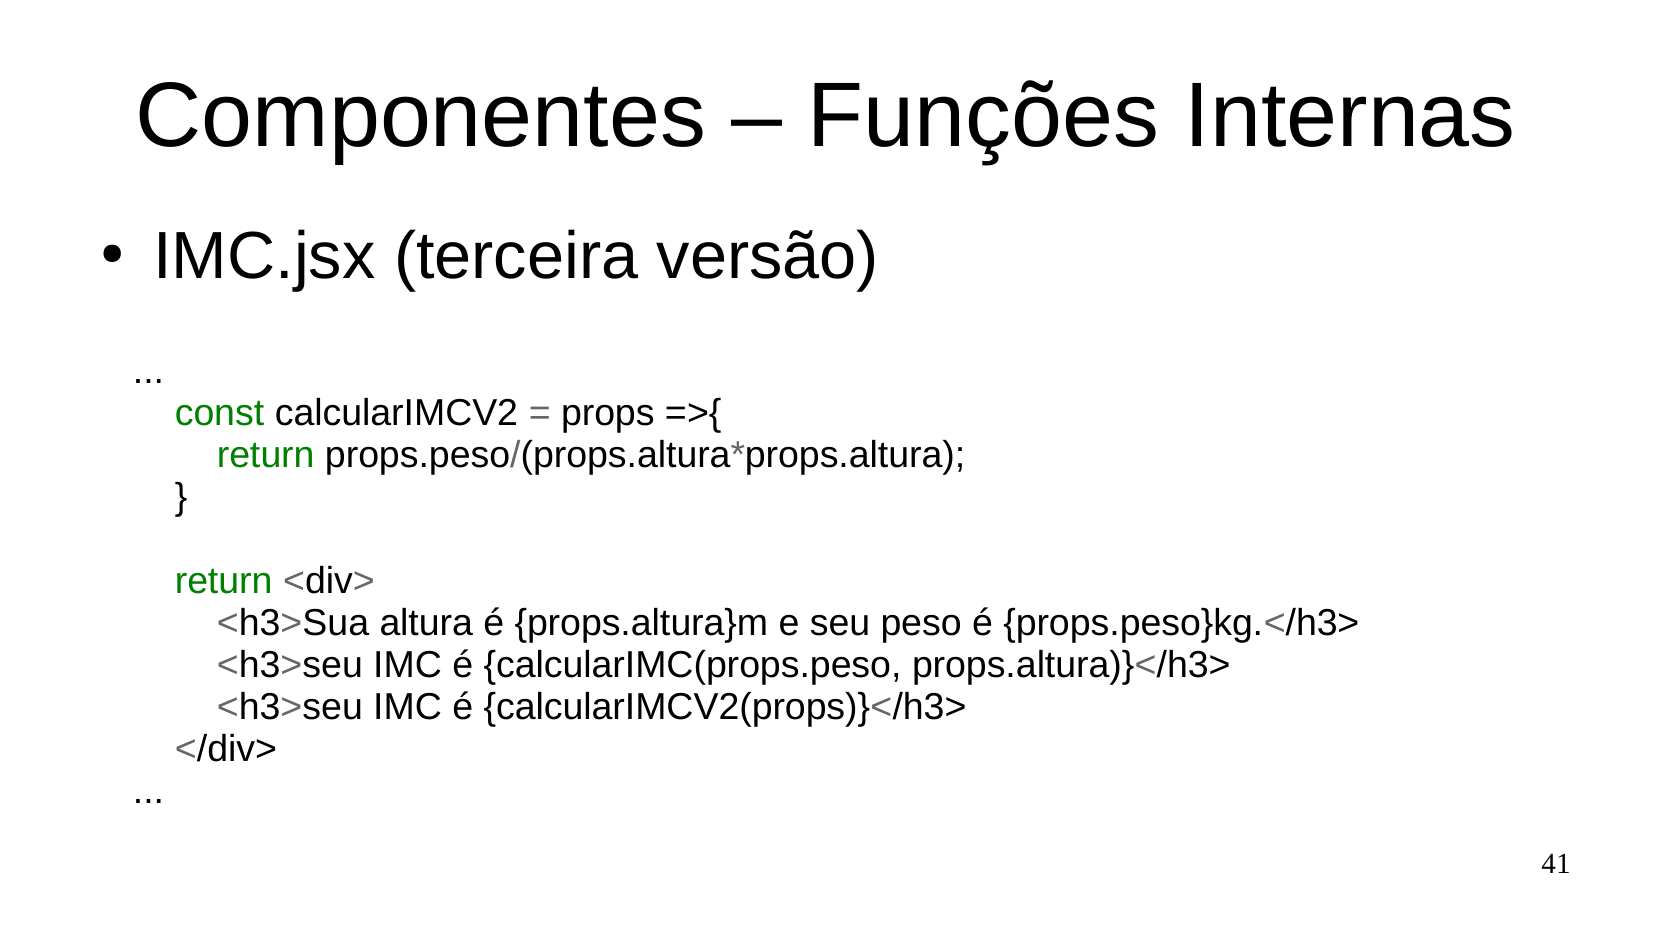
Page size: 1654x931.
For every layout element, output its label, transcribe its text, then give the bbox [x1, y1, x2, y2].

title Componentes – Funções Internas [82, 37, 1571, 193]
text_box ... const calcularIMCV2 = props =>{ return props.peso/(props.altura*props.altura); } return <div> <h3>Sua altura é {props.altura}m e seu peso é {props.peso}kg.</h3> <h3>seu IMC é {calcularIMC(props.peso, props.altura)}</h3> <h3>seu IMC é {calcularIMCV2(props)}</h3> </div> ... [118, 342, 1430, 820]
list IMC.jsx (terceira versão) [82, 217, 1571, 758]
